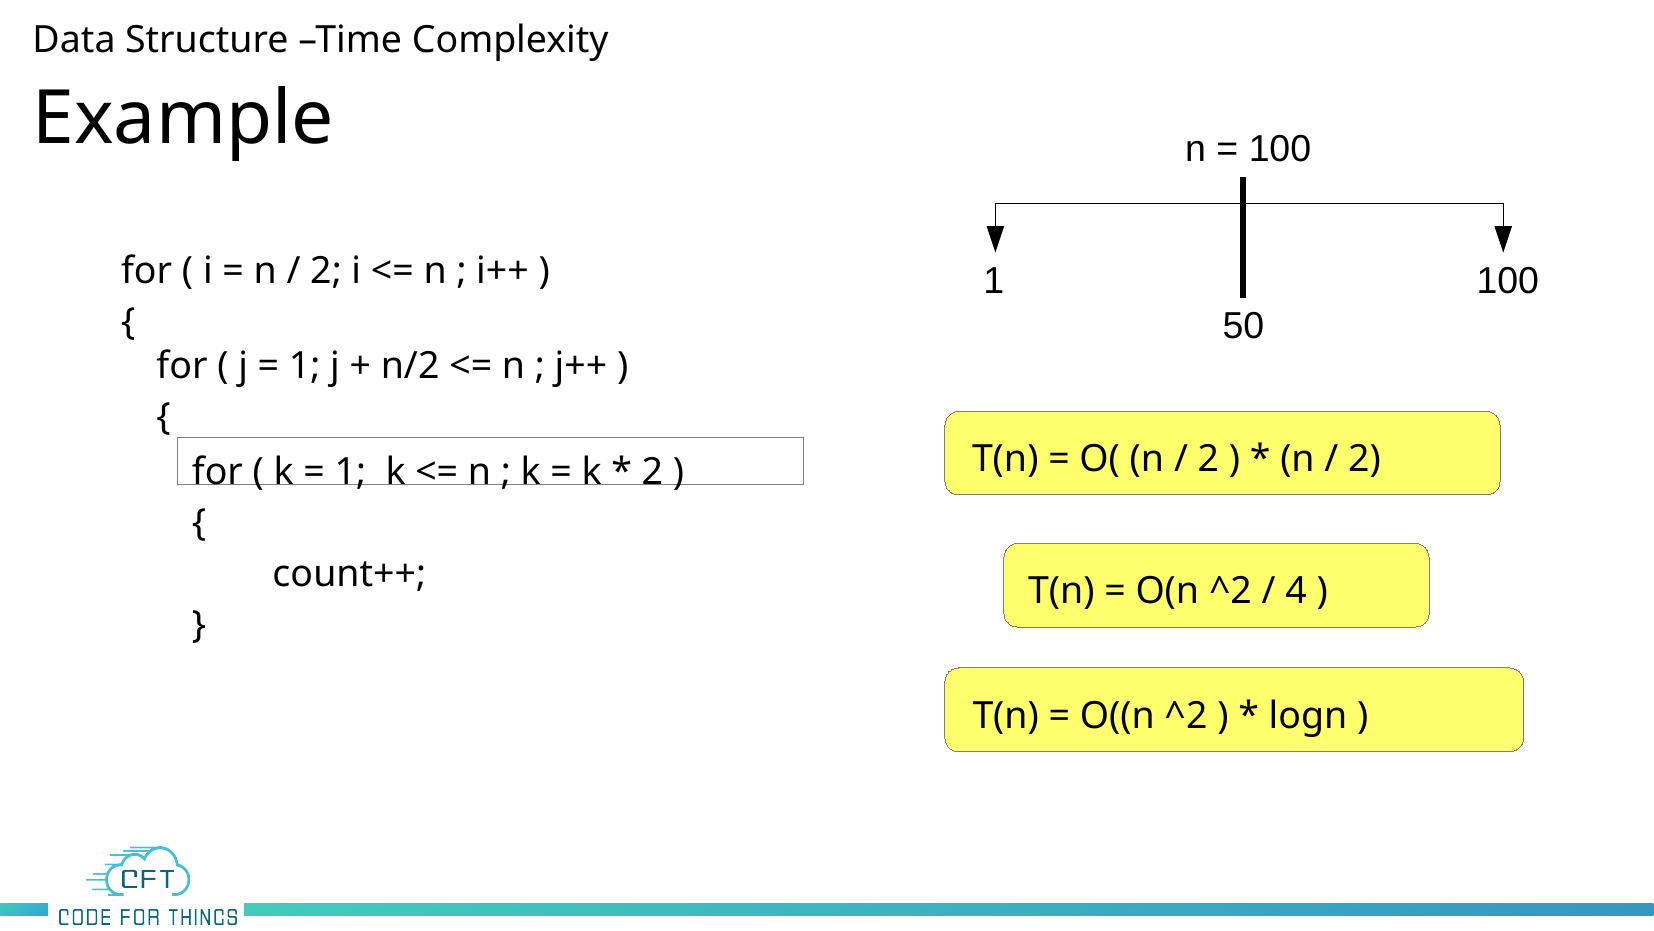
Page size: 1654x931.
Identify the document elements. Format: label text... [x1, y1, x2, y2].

text_box for ( k = 1; k <= n ; k = k * 2 ) { count++; } [141, 437, 815, 626]
text_box 50 [1207, 297, 1291, 355]
text_box [944, 411, 1500, 495]
text_box 100 [1461, 252, 1581, 310]
text_box T(n) = O((n ^2 ) * logn ) [957, 680, 1524, 783]
text_box T(n) = O( (n / 2 ) * (n / 2) [957, 424, 1501, 495]
text_box T(n) = O(n ^2 / 4 ) [1013, 556, 1430, 627]
text_box n = 100 [1170, 120, 1327, 178]
title Data Structure –Time Complexity Example [32, 12, 1184, 166]
text_box for ( i = n / 2; i <= n ; i++ ) { [70, 236, 709, 339]
text_box 1 [968, 252, 1019, 310]
picture [59, 846, 237, 925]
text_box for ( j = 1; j + n/2 <= n ; j++ ) { [106, 330, 851, 438]
text_box [944, 667, 1524, 752]
text_box [1003, 543, 1429, 627]
